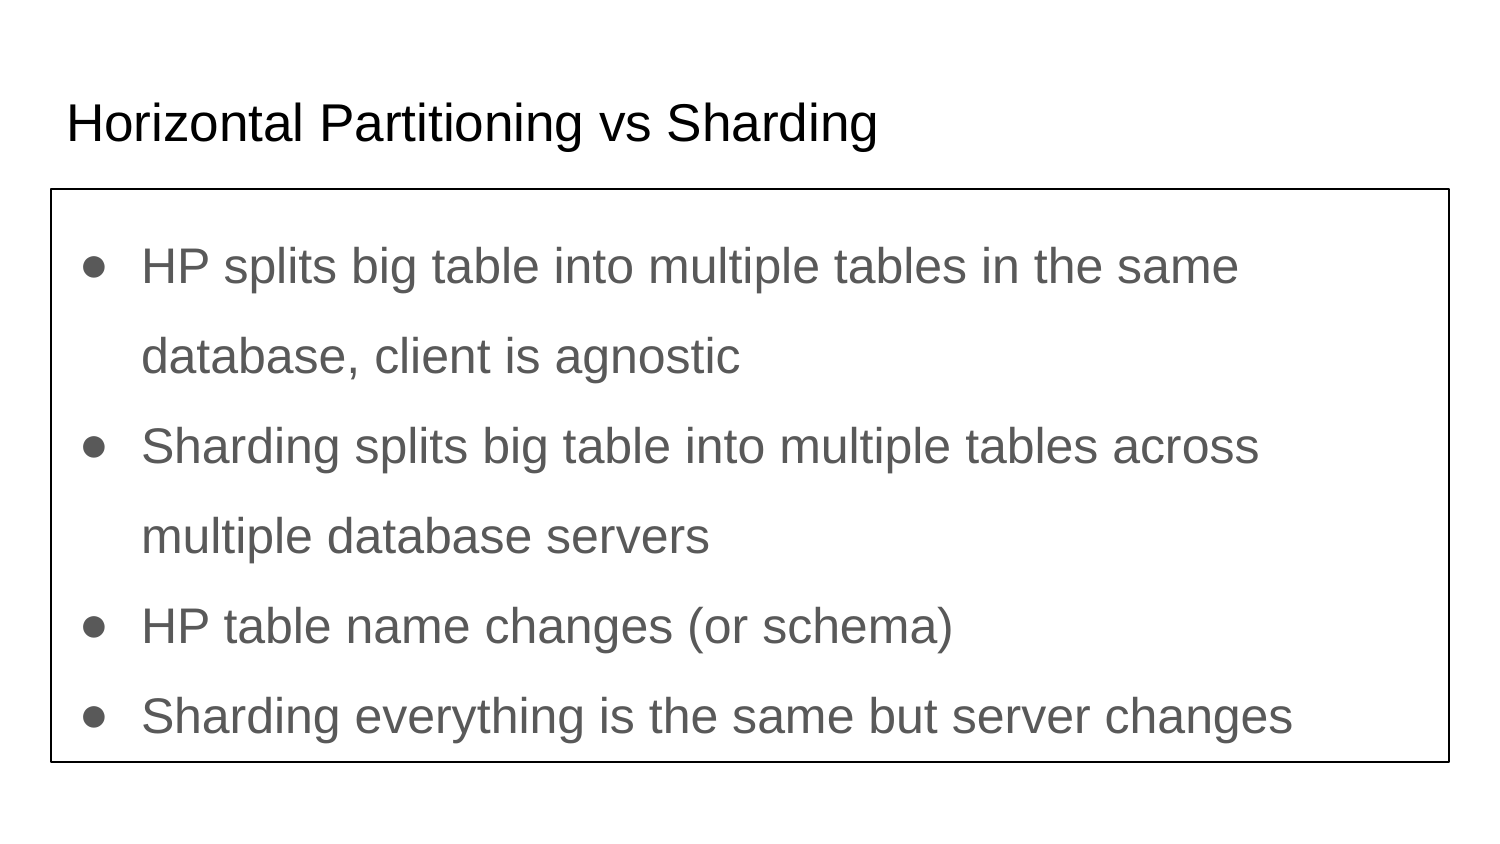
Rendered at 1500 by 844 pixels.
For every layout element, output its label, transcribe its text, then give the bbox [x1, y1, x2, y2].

title Horizontal Partitioning vs Sharding [51, 72, 1449, 167]
list HP splits big table into multiple tables in the same database, client is agnostic Sharding splits big table into multiple tables across multiple database servers HP table name changes (or schema) Sharding everything is the same but server changes [51, 189, 1449, 762]
